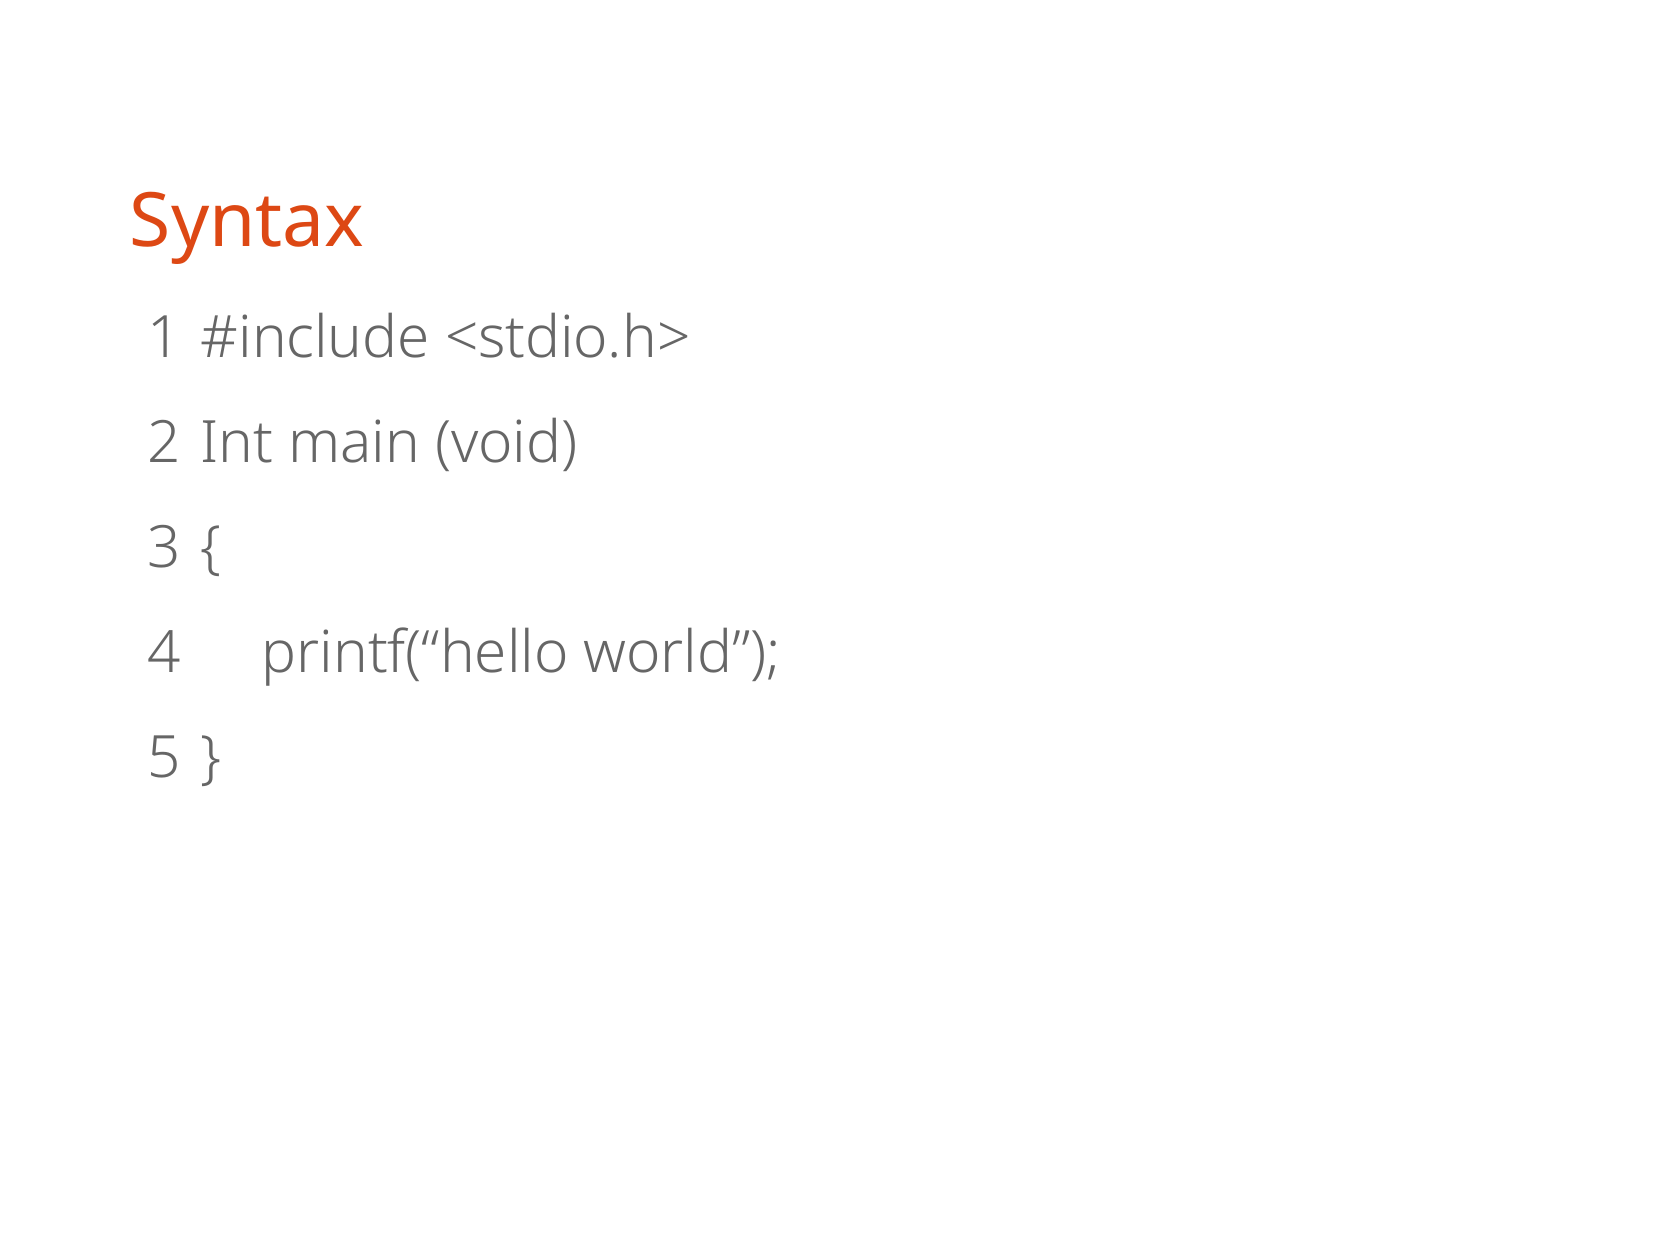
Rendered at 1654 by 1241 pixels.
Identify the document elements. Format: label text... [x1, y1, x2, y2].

list #include <stdio.h> Int main (void) { printf(“hello world”); } [129, 295, 1518, 1010]
title Syntax [129, 153, 1518, 281]
